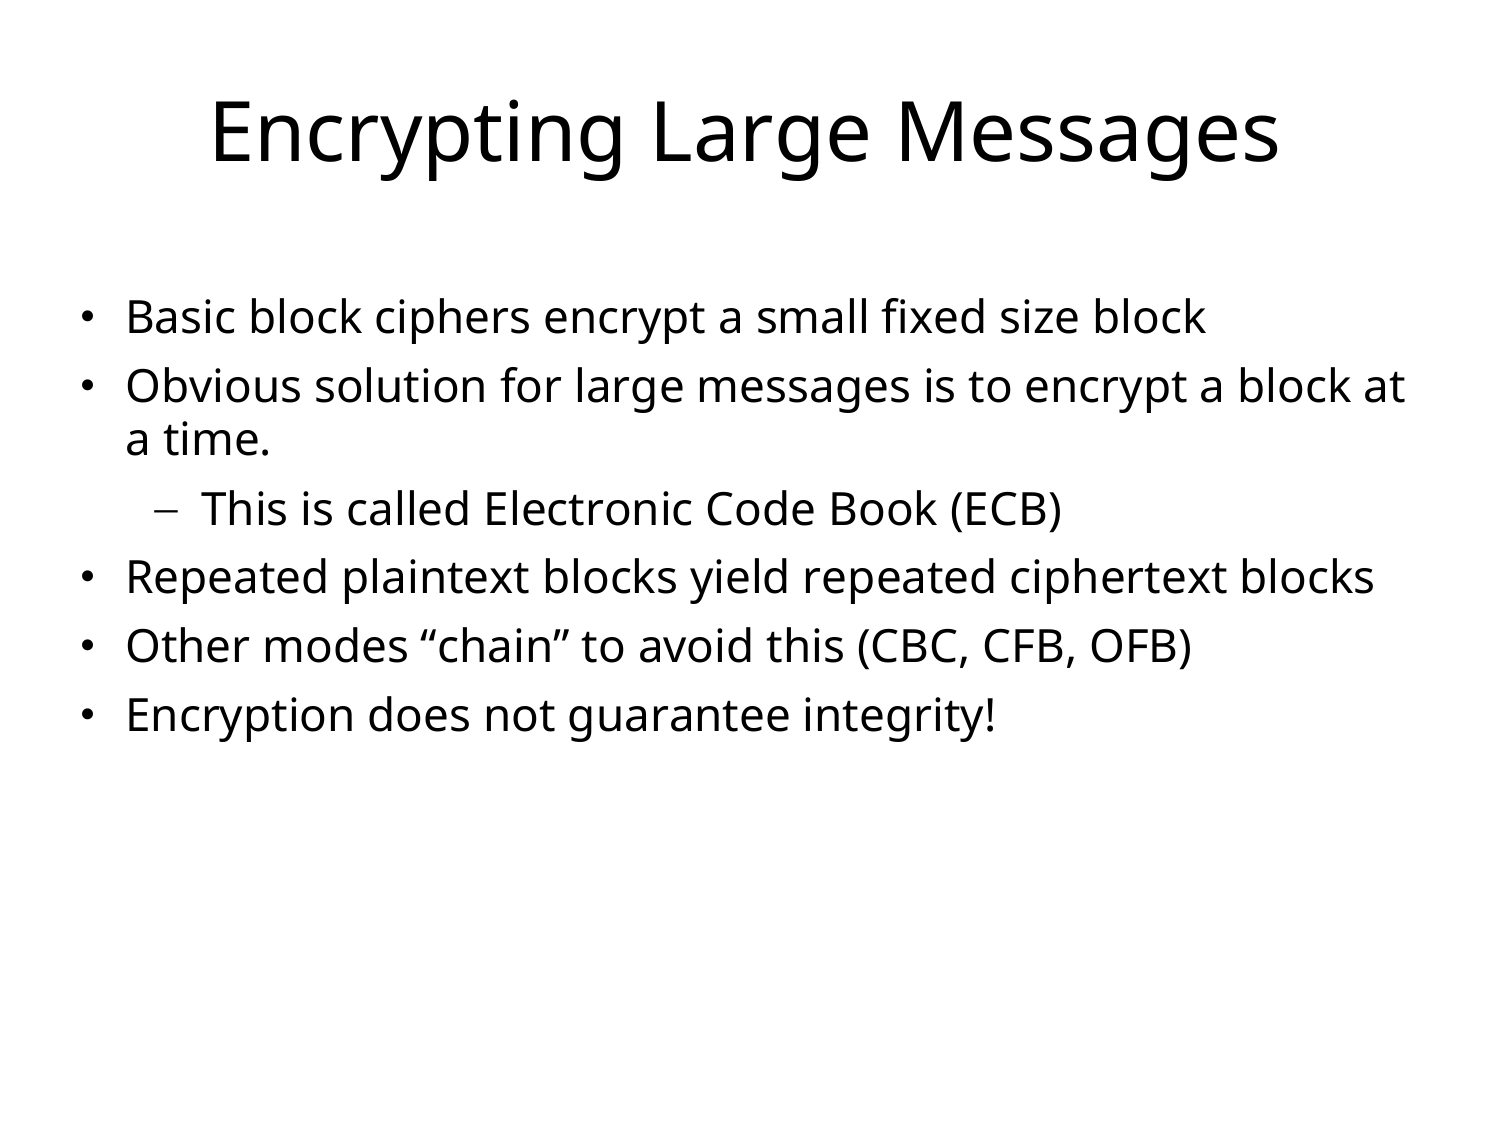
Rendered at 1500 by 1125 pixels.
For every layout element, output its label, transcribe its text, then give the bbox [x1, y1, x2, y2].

title Encrypting Large Messages [115, 9, 1375, 247]
list Basic block ciphers encrypt a small fixed size block Obvious solution for large messages is to encrypt a block at a time. This is called Electronic Code Book (ECB) Repeated plaintext blocks yield repeated ciphertext blocks Other modes “chain” to avoid this (CBC, CFB, OFB) Encryption does not guarantee integrity! [64, 283, 1435, 1125]
